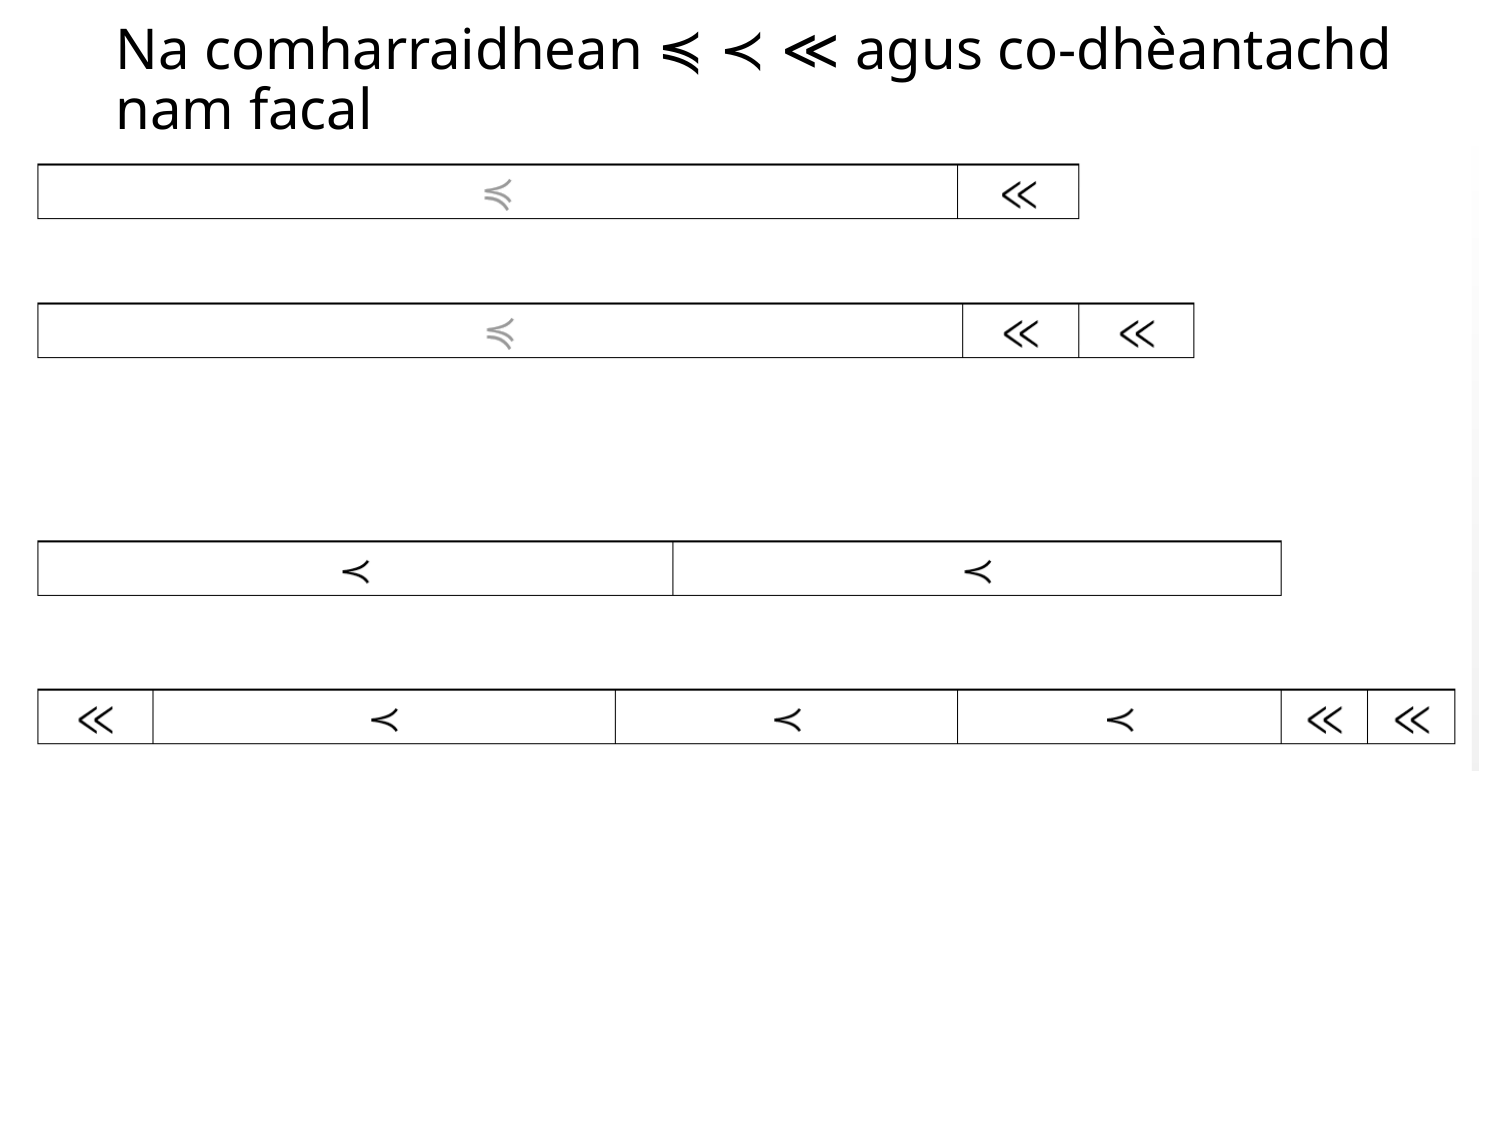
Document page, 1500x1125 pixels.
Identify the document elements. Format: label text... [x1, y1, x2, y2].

picture [22, 146, 1479, 771]
title Na comharraidhean ≼ ≺ ≪ agus co-dhèantachd nam facal [100, 0, 1450, 146]
